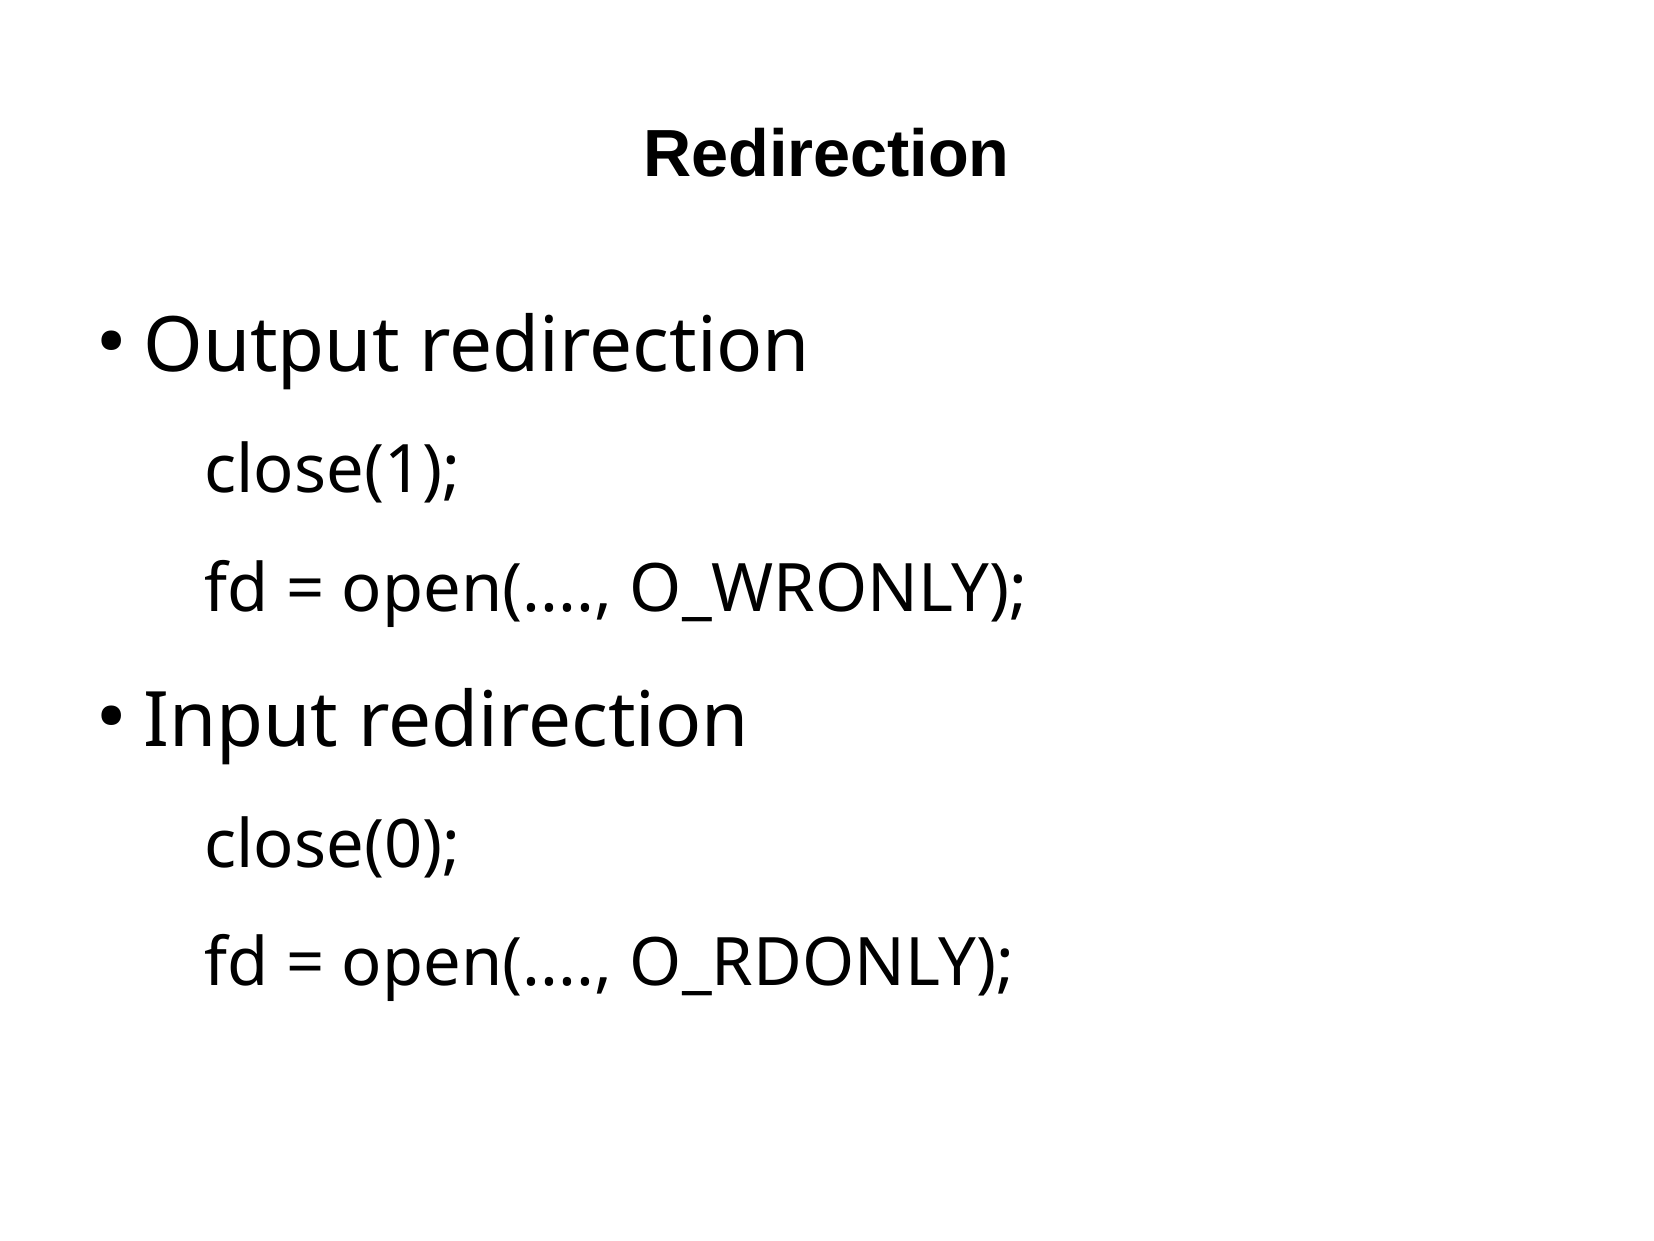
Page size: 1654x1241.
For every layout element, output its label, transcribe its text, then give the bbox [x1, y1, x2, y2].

title Redirection [82, 49, 1571, 257]
list Output redirection close(1); fd = open(...., O_WRONLY); Input redirection close(0); fd = open(...., O_RDONLY); [82, 290, 1571, 1010]
